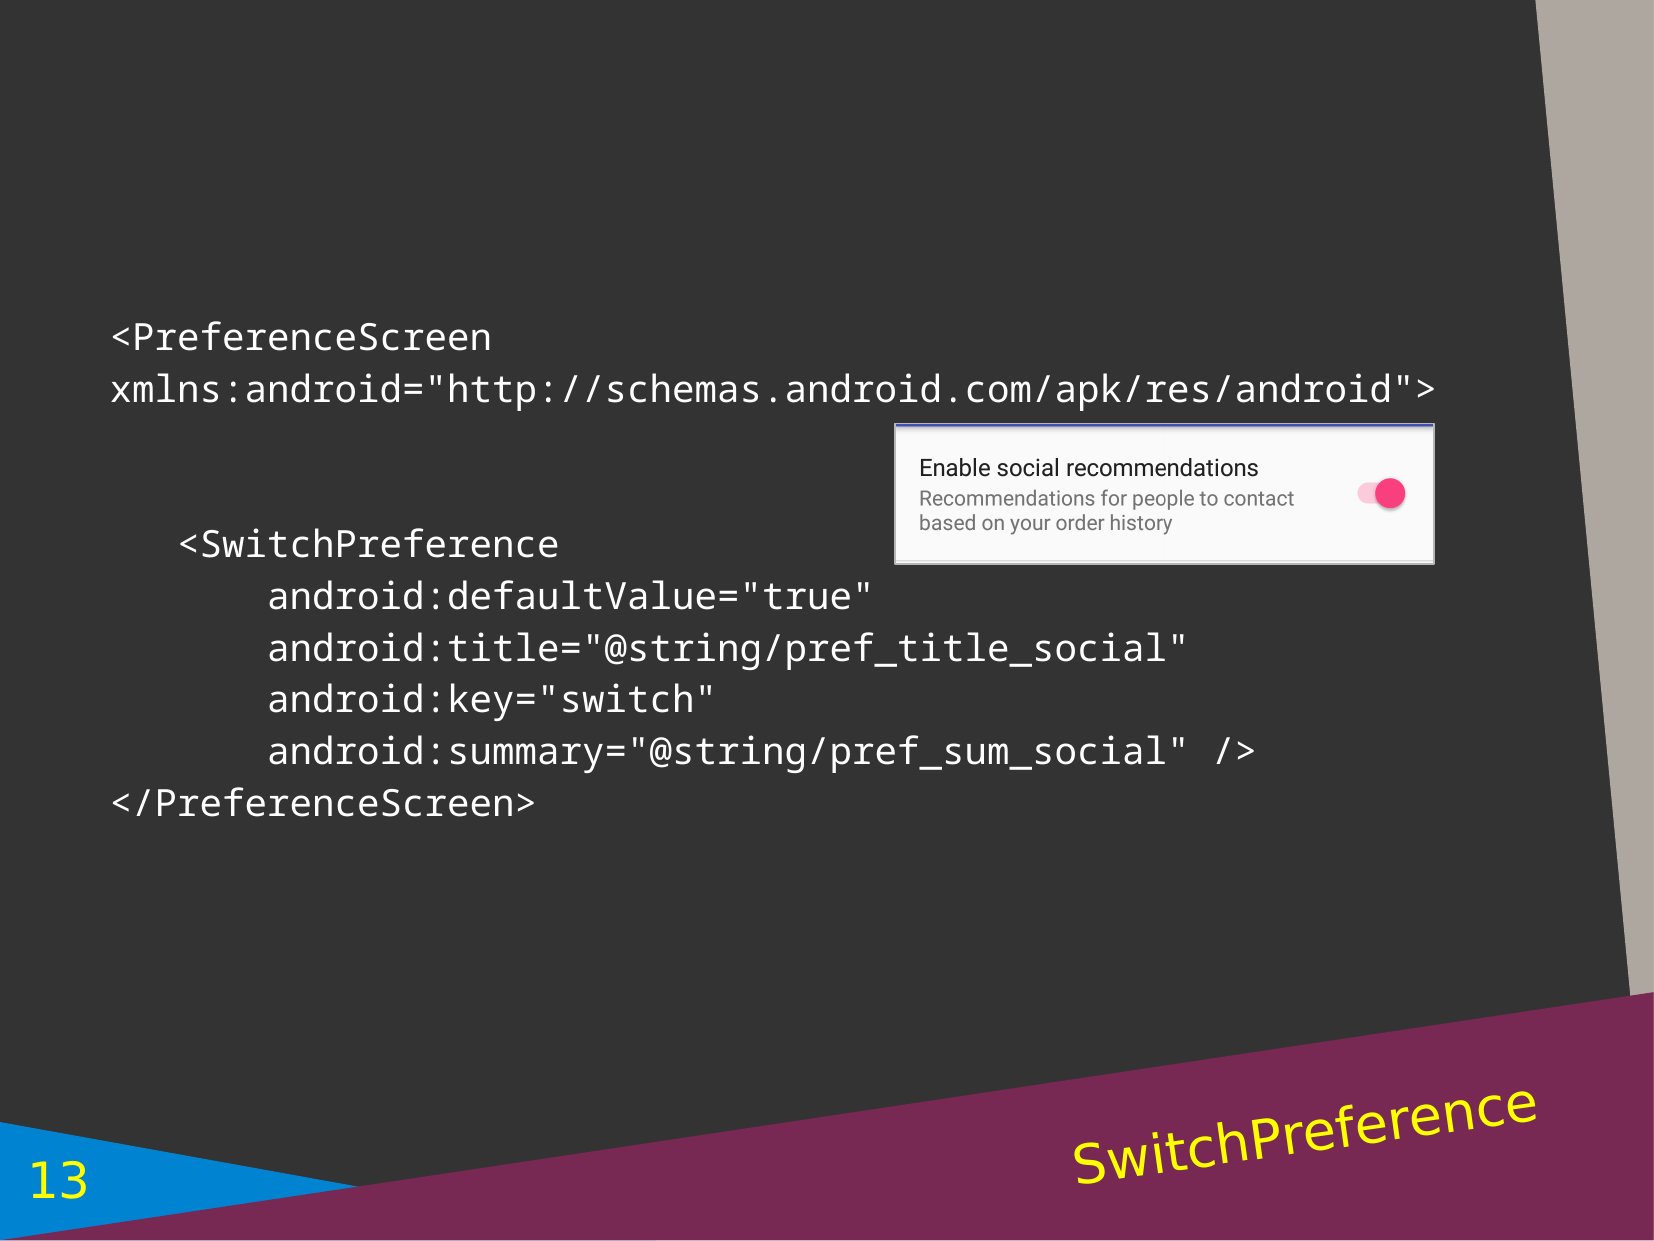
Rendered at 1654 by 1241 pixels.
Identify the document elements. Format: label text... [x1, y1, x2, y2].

picture [895, 424, 1434, 564]
list <PreferenceScreen xmlns:android="http://schemas.android.com/apk/res/android"> <SwitchPreference android:defaultValue="true" android:title="@string/pref_title_social" android:key="switch" android:summary="@string/pref_sum_social" /> </PreferenceScreen> [94, 291, 1493, 845]
title SwitchPreference [956, 995, 1654, 1241]
